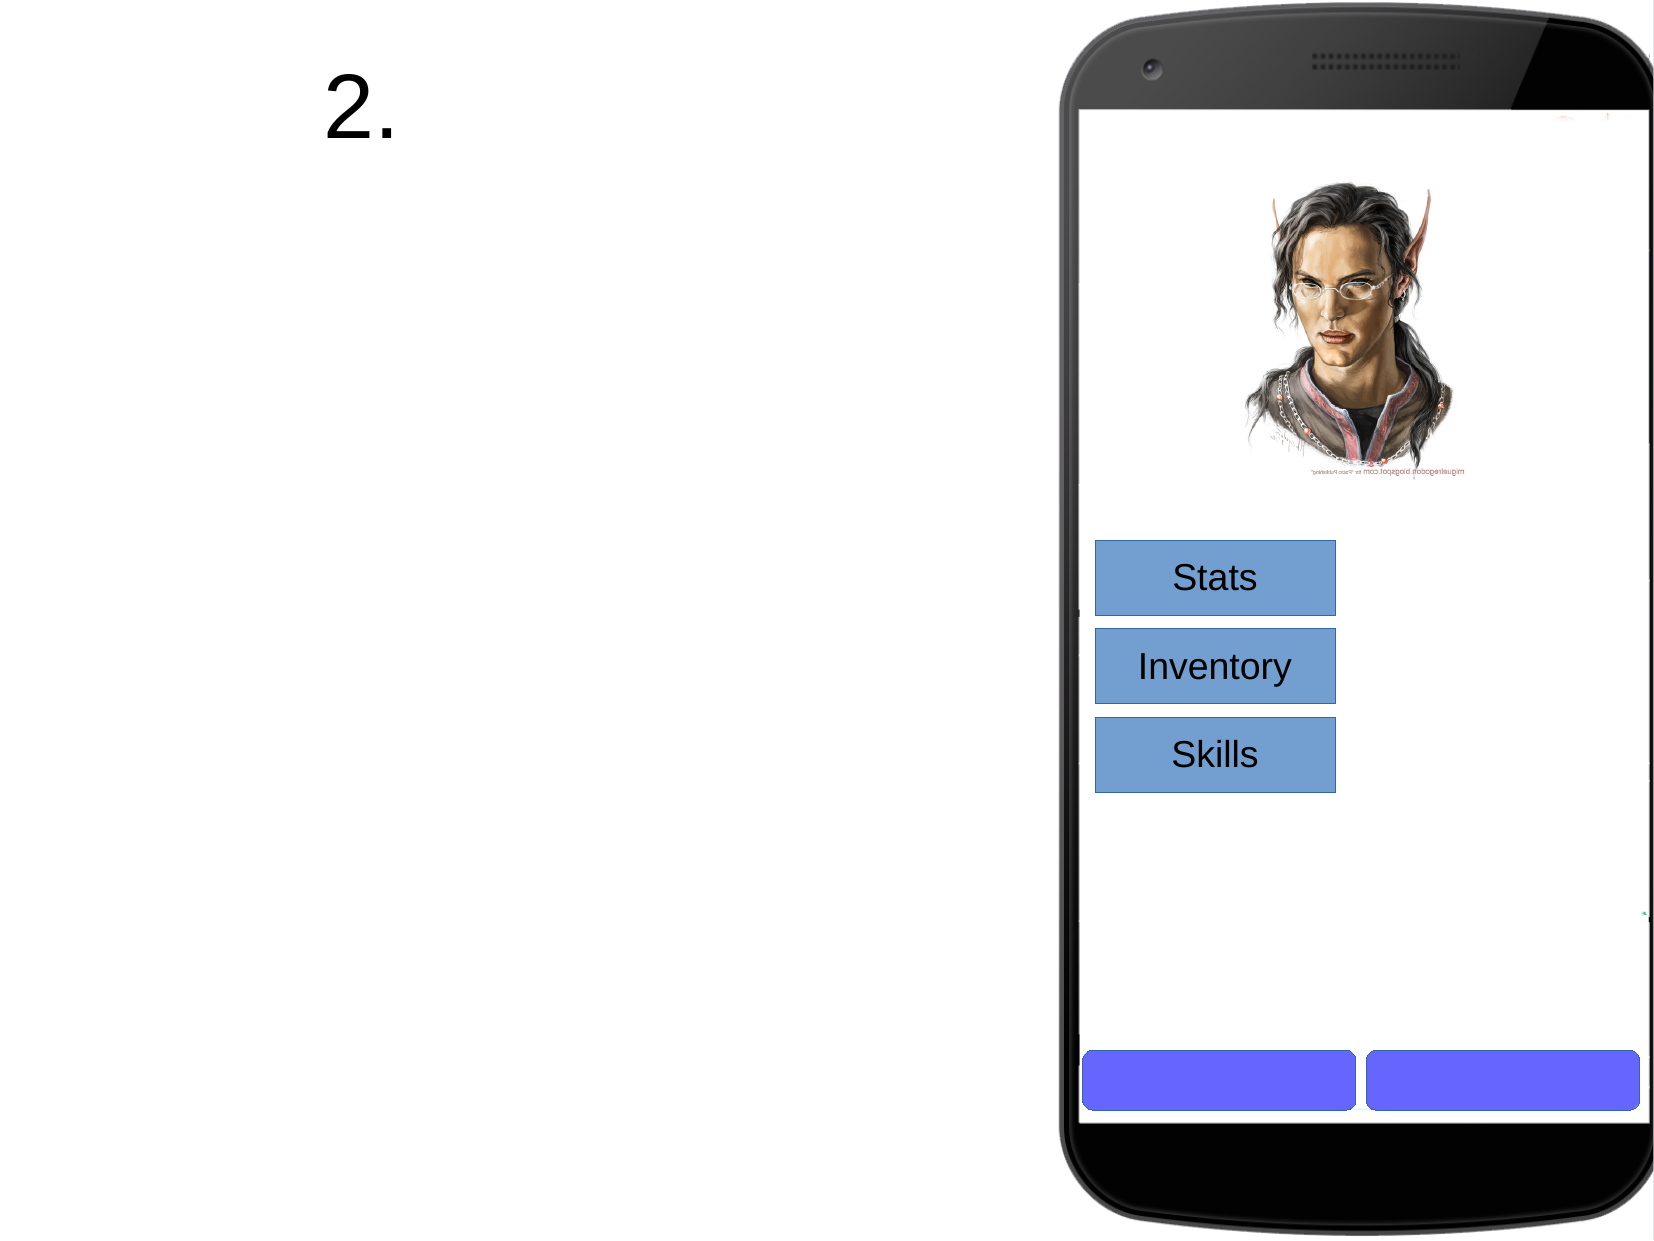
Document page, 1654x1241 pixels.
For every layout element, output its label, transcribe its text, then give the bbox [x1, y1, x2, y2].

text_box [1082, 1050, 1356, 1111]
picture [1037, 0, 1654, 1241]
text_box [1366, 1050, 1640, 1111]
text_box Skills [1095, 717, 1336, 793]
text_box Stats [1095, 540, 1336, 616]
title 2. [0, 2, 751, 211]
text_box Inventory [1095, 628, 1336, 704]
